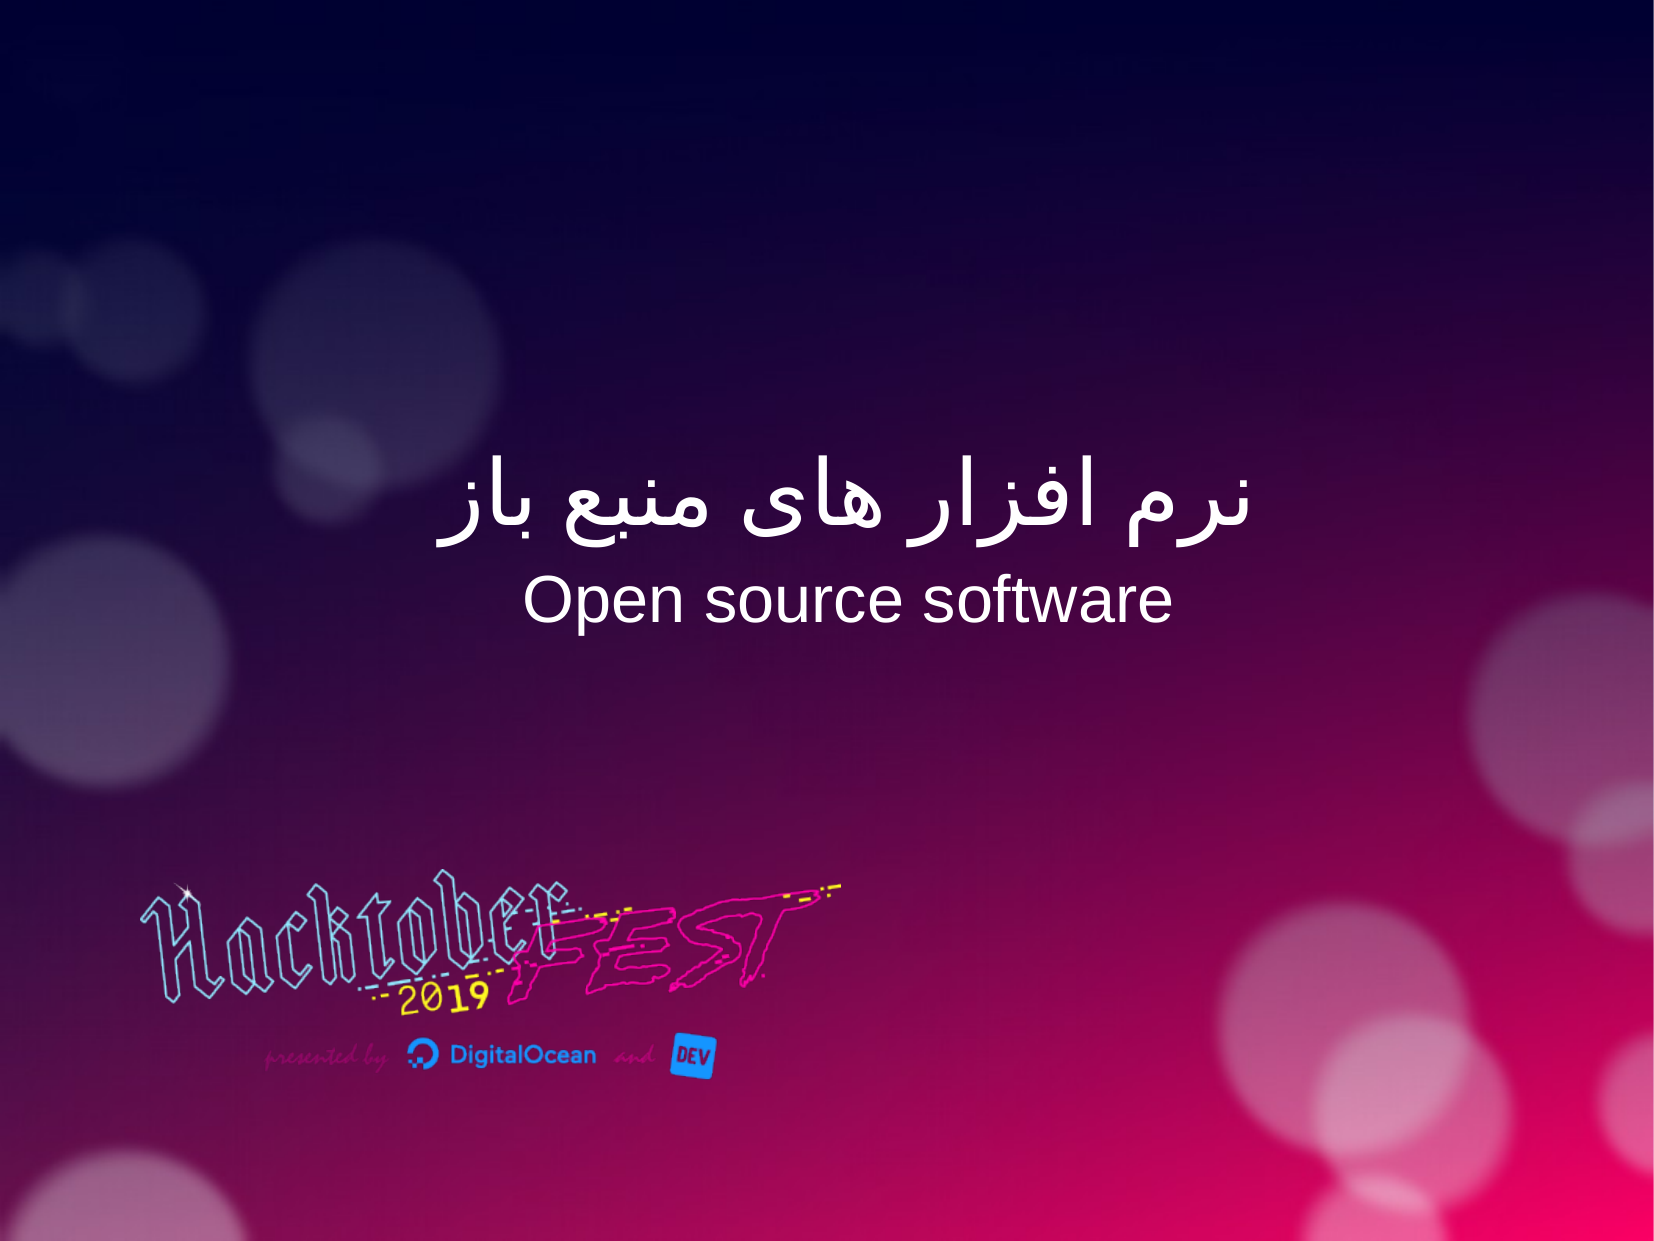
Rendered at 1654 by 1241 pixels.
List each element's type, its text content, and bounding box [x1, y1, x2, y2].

subtitle نرم افزار های منبع باز Open source software [105, 270, 1594, 811]
picture [0, 0, 1654, 1241]
